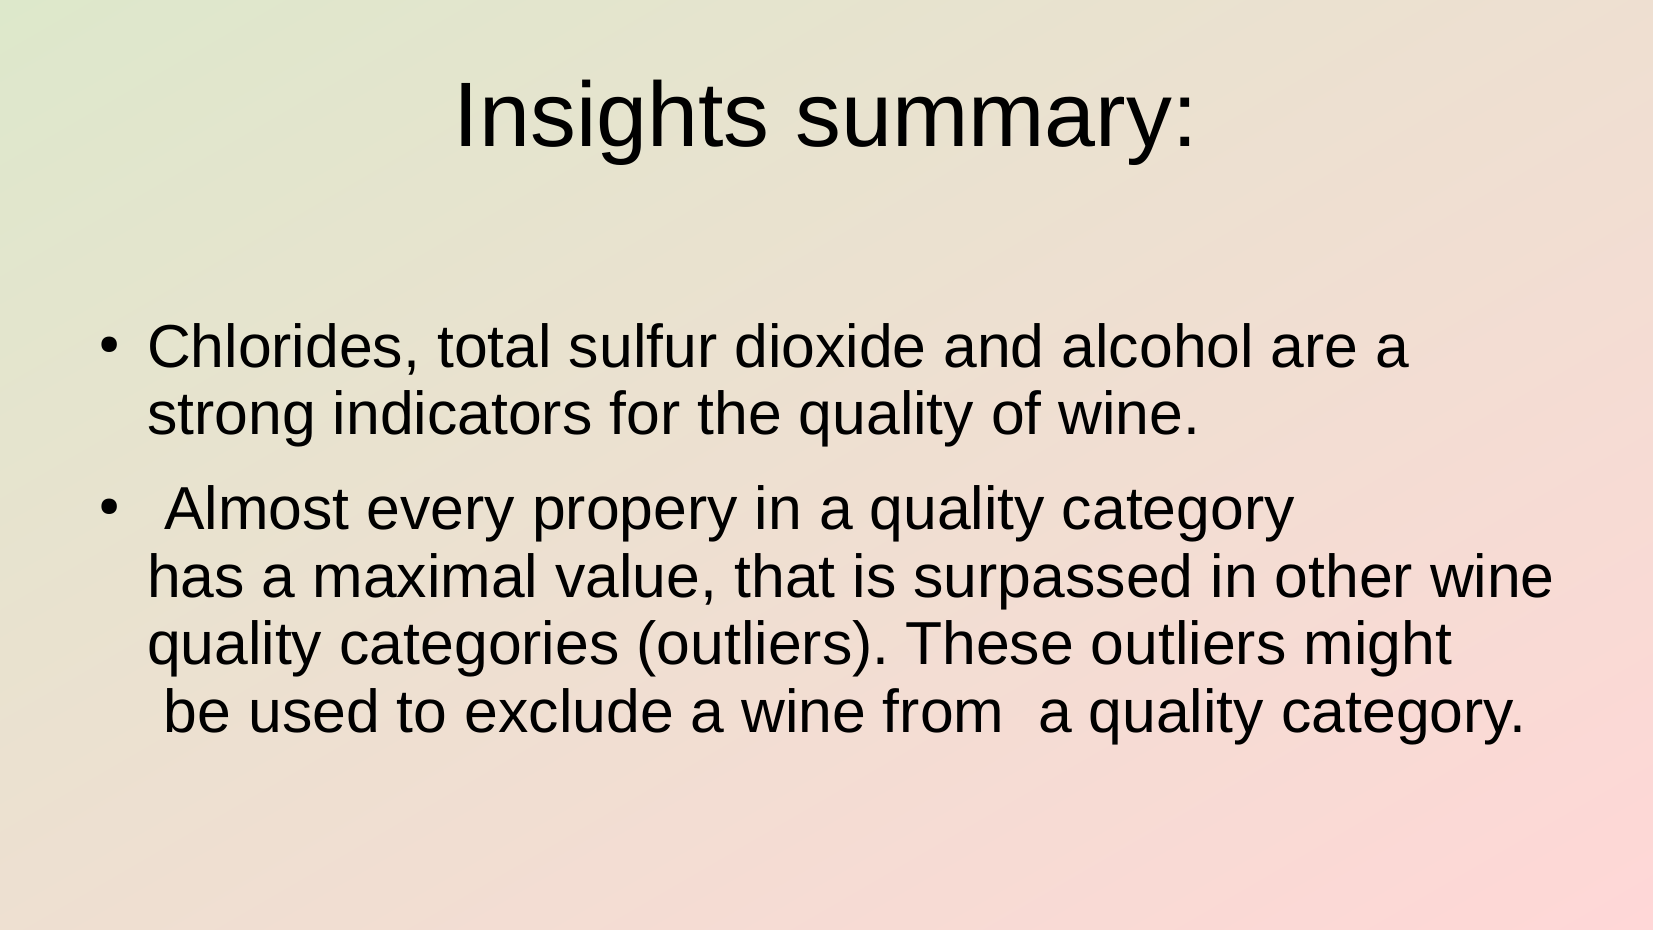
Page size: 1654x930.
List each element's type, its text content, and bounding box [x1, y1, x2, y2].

title Insights summary: [82, 37, 1571, 193]
list Chlorides, total sulfur dioxide and alcohol are a strong indicators for the quality of wine. Almost every propery in a quality category has a maximal value, that is surpassed in other wine quality categories (outliers). These outliers might be used to exclude a wine from a quality category. [82, 217, 1571, 757]
